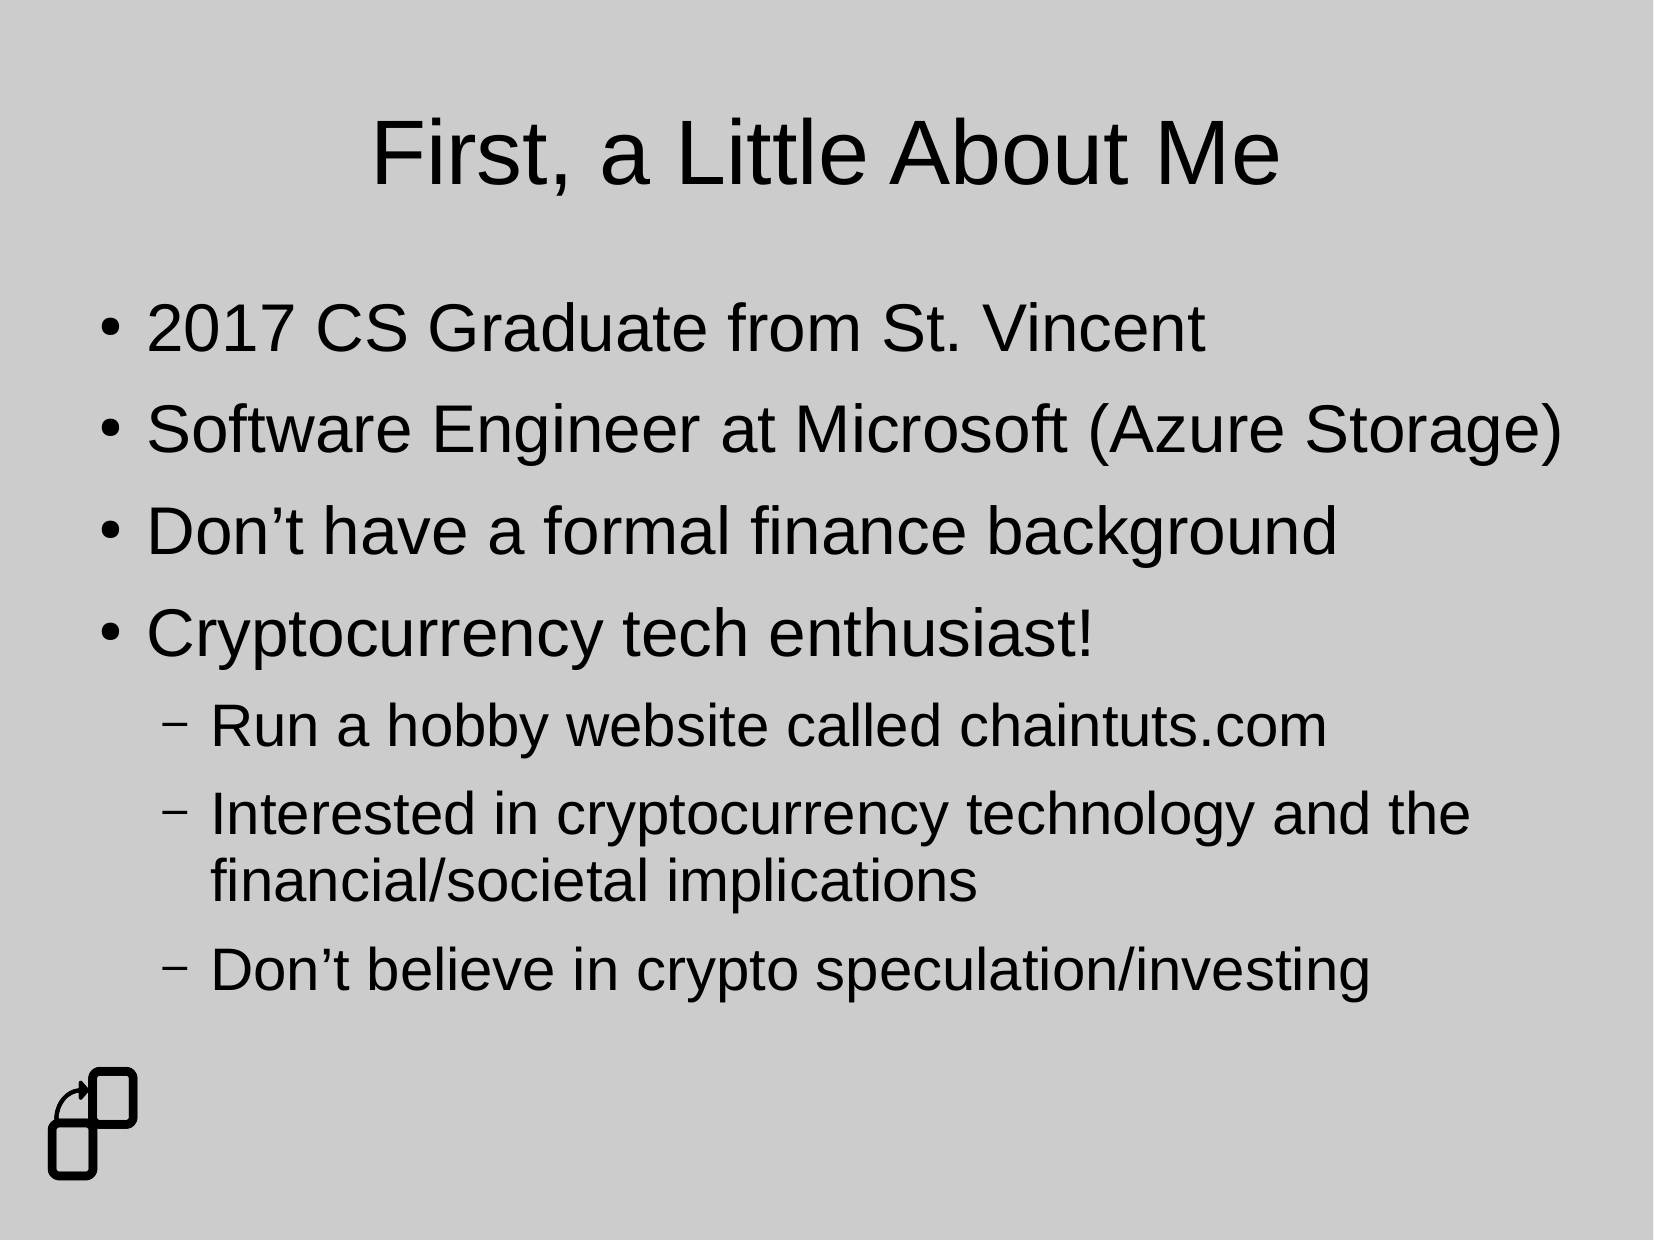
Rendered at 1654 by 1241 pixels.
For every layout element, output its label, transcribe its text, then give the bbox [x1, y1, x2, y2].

picture [30, 1062, 153, 1186]
title First, a Little About Me [82, 49, 1571, 257]
list 2017 CS Graduate from St. Vincent Software Engineer at Microsoft (Azure Storage) Don’t have a formal finance background Cryptocurrency tech enthusiast! Run a hobby website called chaintuts.com Interested in cryptocurrency technology and the financial/societal implications Don’t believe in crypto speculation/investing [82, 290, 1571, 1010]
